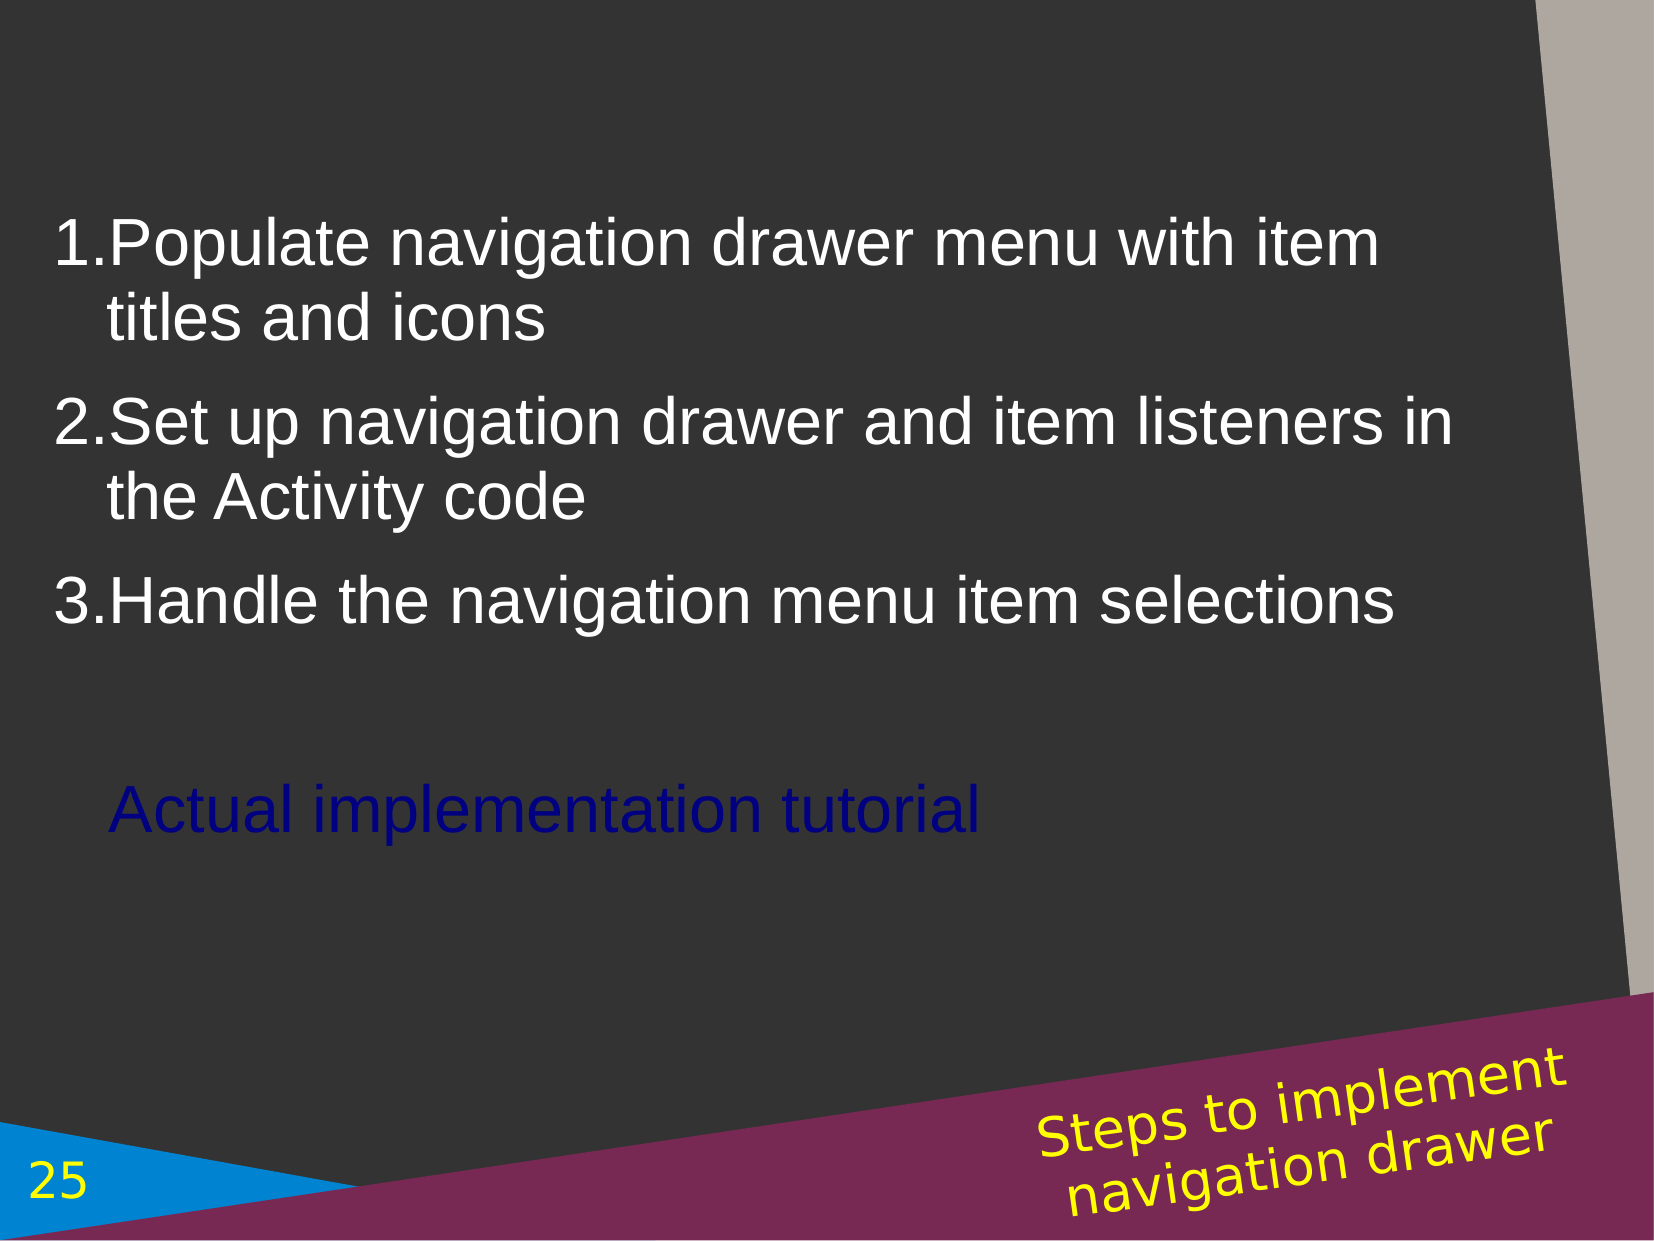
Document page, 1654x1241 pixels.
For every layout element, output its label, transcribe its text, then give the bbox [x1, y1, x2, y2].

title Steps to implement navigation drawer [956, 995, 1654, 1241]
list Populate navigation drawer menu with item titles and icons Set up navigation drawer and item listeners in the Activity code Handle the navigation menu item selections Actual implementation tutorial [35, 59, 1524, 993]
